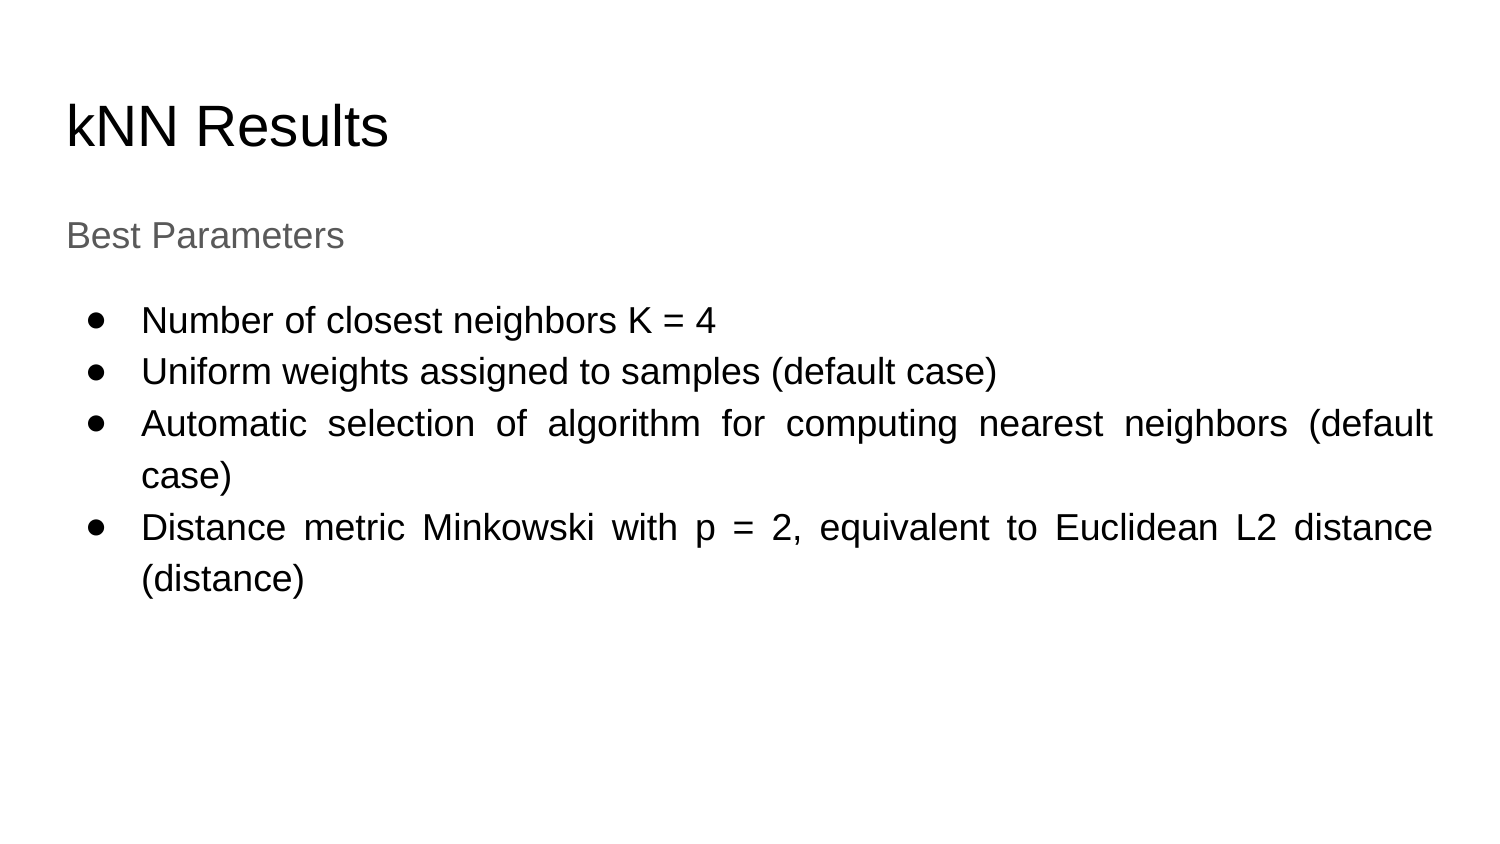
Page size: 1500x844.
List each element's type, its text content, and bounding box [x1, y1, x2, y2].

title kNN Results [51, 72, 1449, 167]
list Best Parameters Number of closest neighbors K = 4 Uniform weights assigned to samples (default case) Automatic selection of algorithm for computing nearest neighbors (default case) Distance metric Minkowski with p = 2, equivalent to Euclidean L2 distance (distance) [51, 189, 1449, 750]
